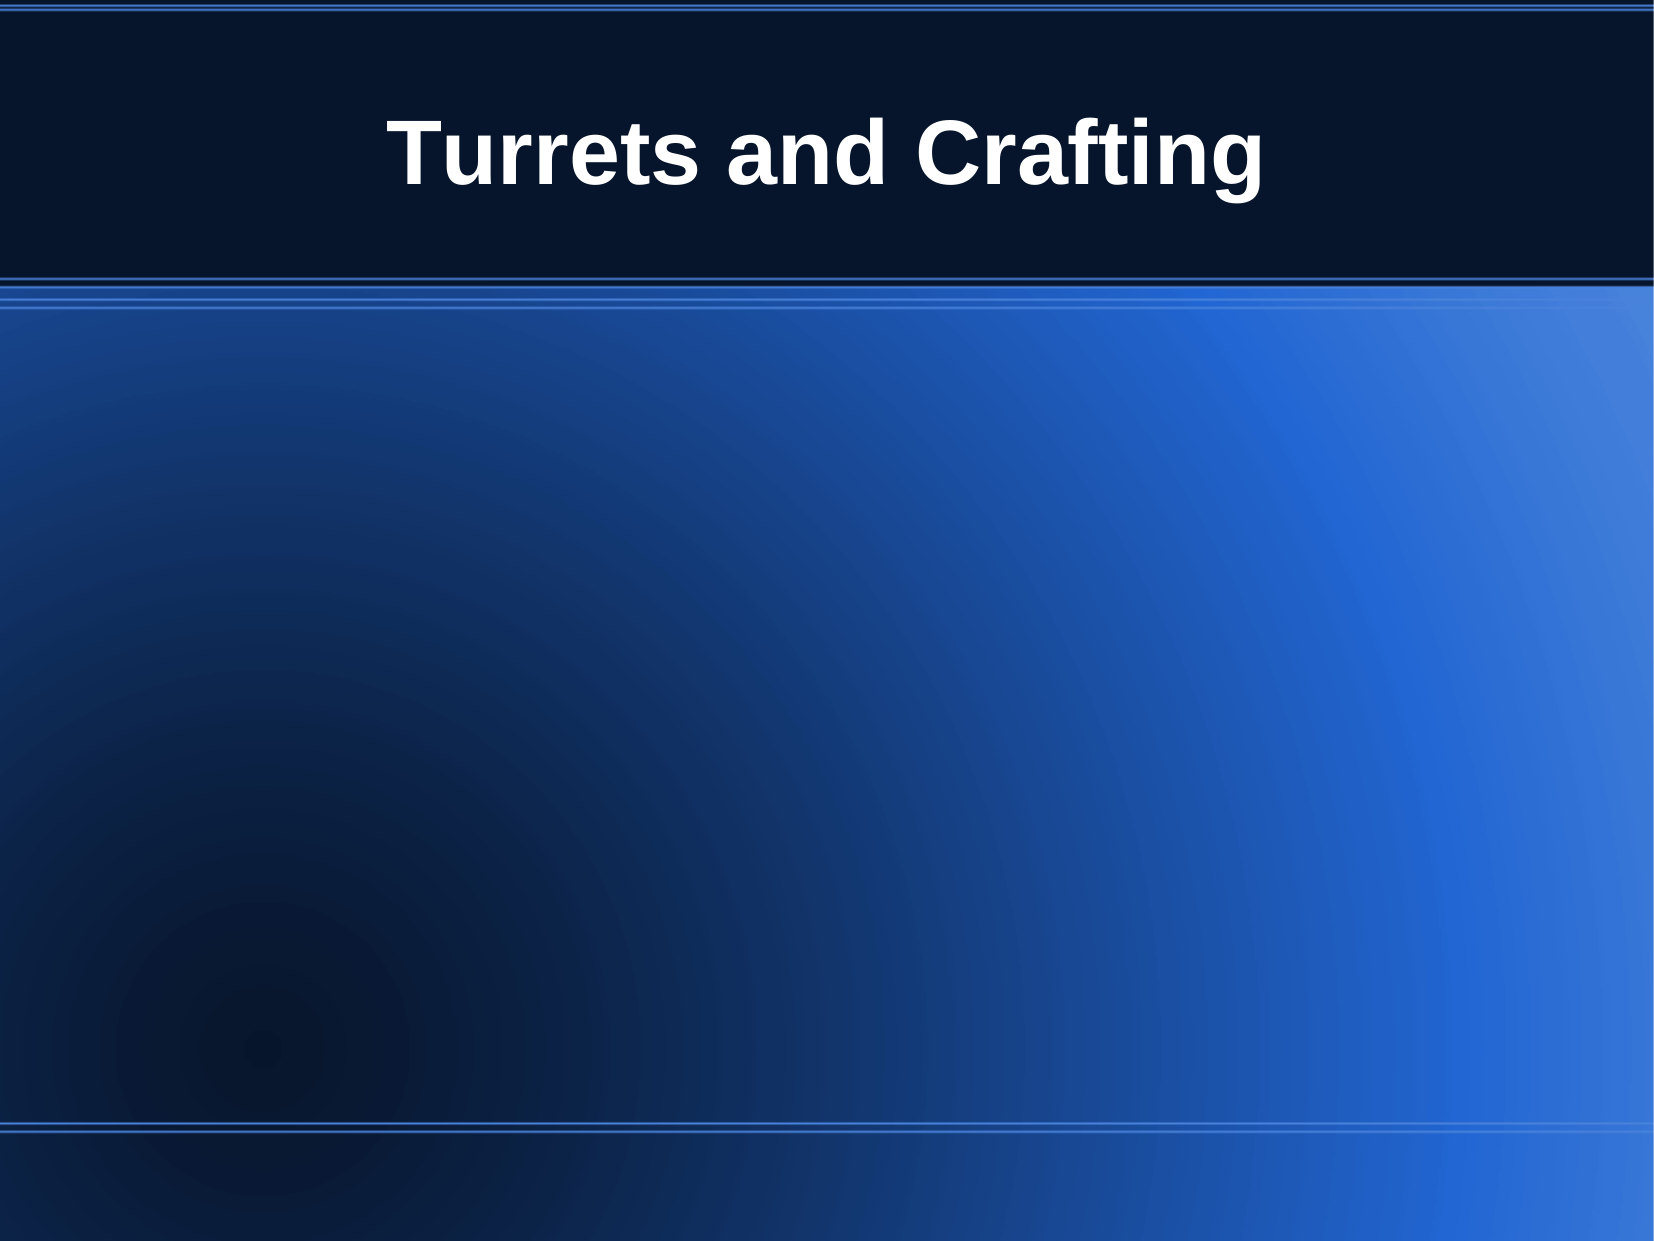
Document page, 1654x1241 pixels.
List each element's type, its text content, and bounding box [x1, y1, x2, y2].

picture [0, 0, 1654, 1241]
title Turrets and Crafting [82, 49, 1571, 257]
